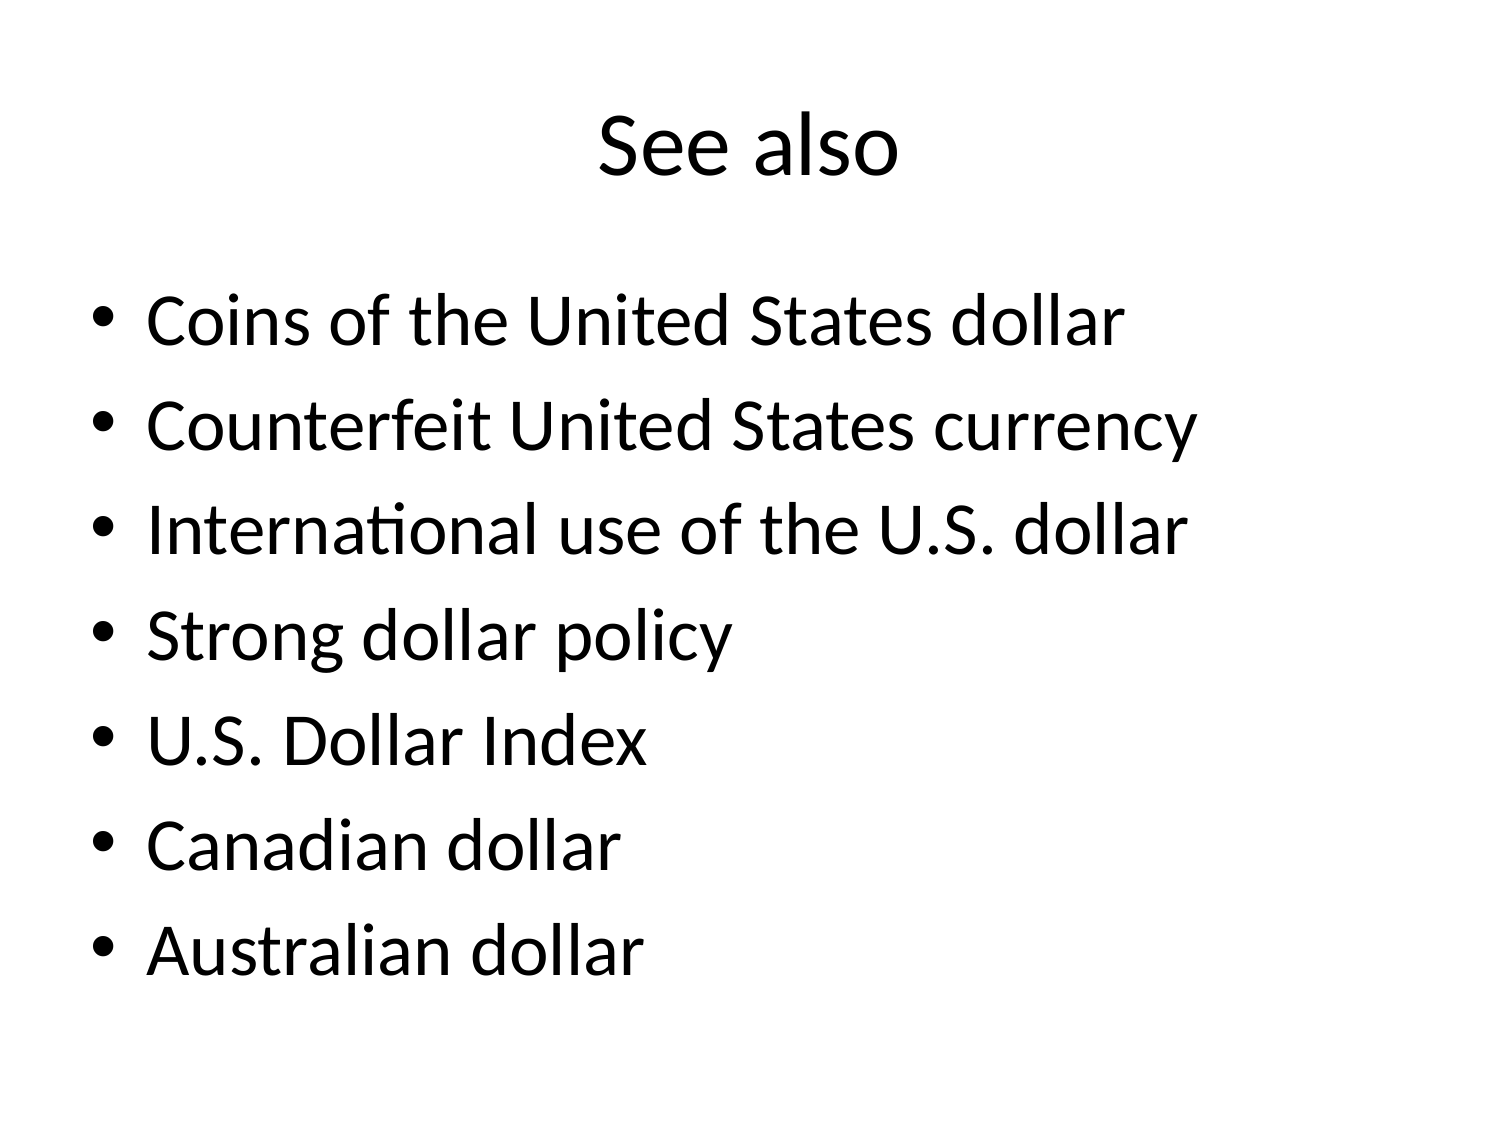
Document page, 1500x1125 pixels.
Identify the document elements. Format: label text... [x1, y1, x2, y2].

list Coins of the United States dollar Counterfeit United States currency International use of the U.S. dollar Strong dollar policy U.S. Dollar Index Canadian dollar Australian dollar [75, 262, 1425, 1005]
title See also [75, 45, 1425, 233]
